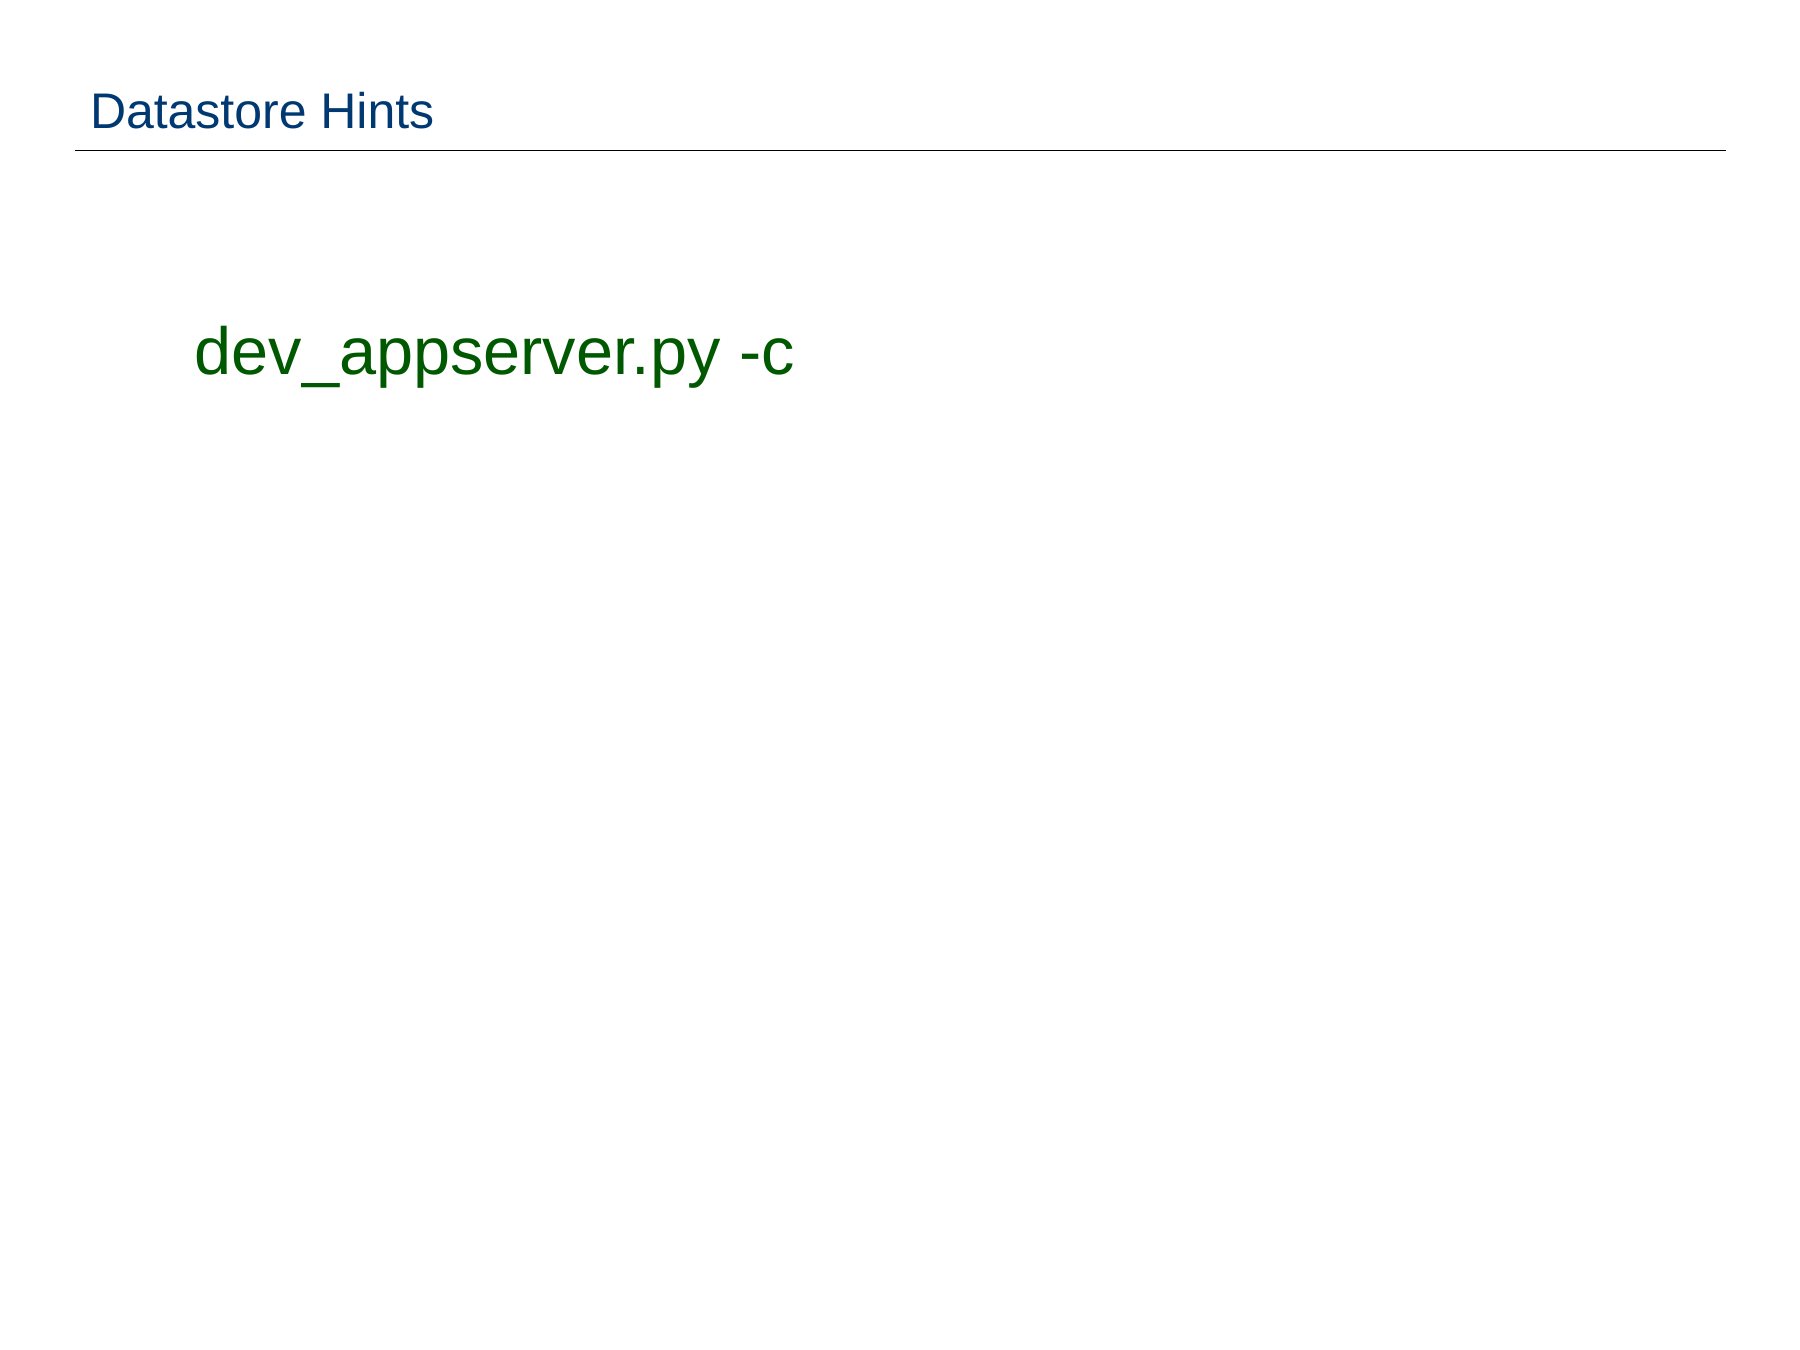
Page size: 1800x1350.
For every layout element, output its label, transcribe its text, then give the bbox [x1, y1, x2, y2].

title Datastore Hints [90, 38, 1710, 147]
text_box dev_appserver.py -c [179, 269, 1800, 532]
